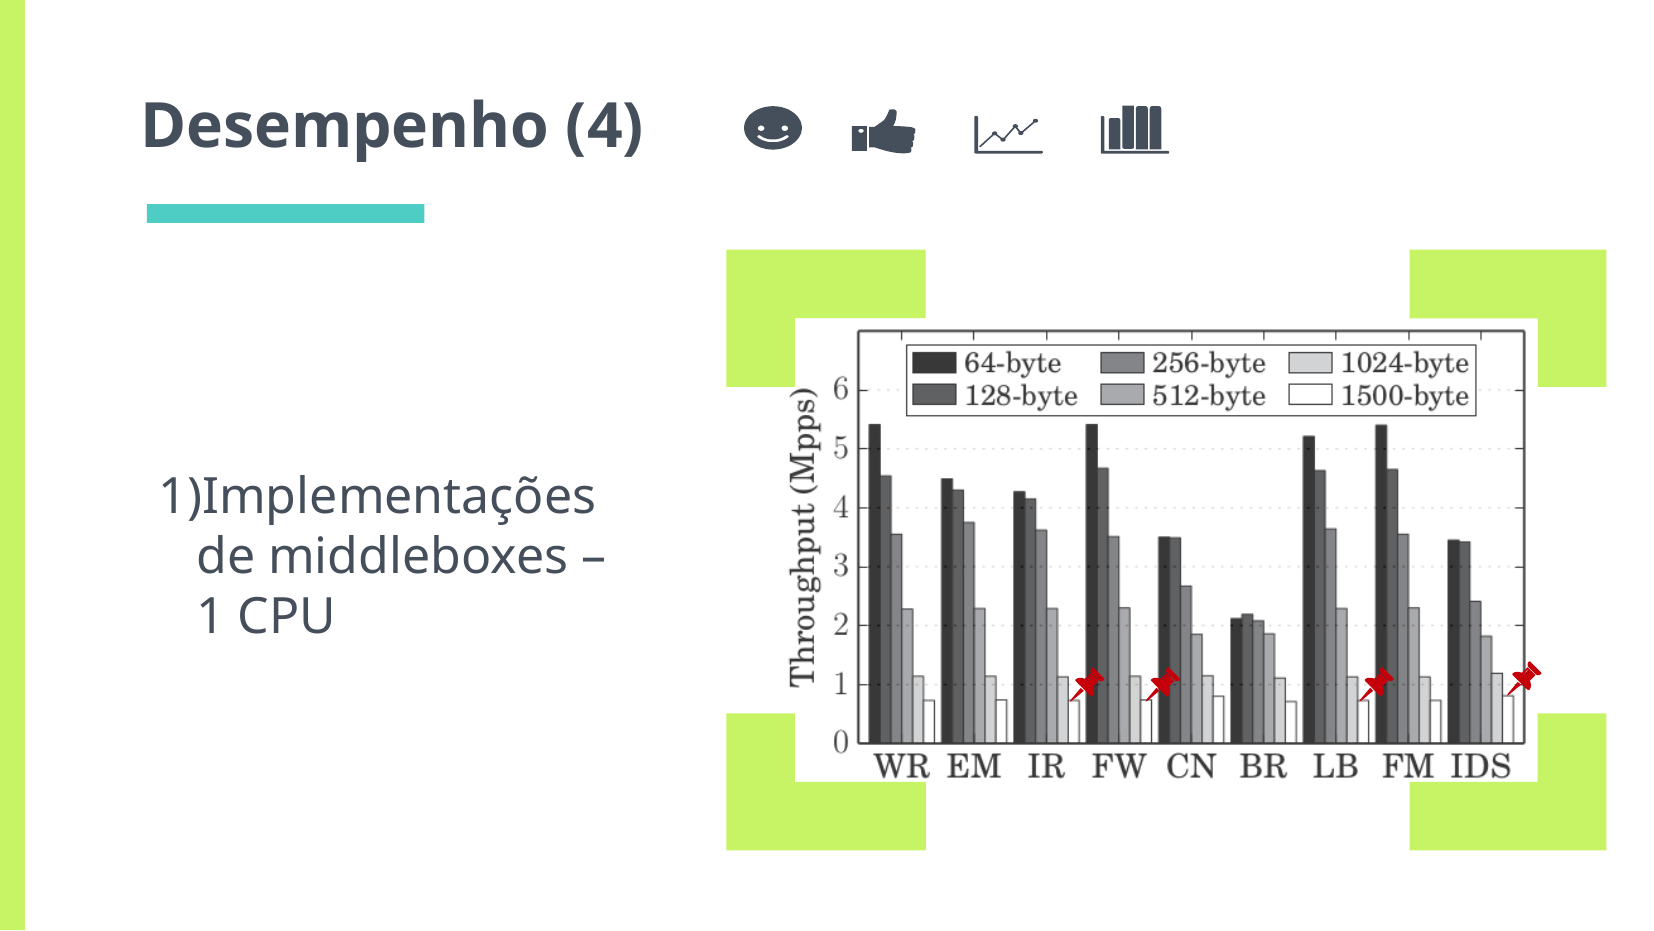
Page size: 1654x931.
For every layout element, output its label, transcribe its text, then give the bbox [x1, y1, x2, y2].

text_box [851, 126, 867, 151]
picture [785, 318, 1536, 784]
text_box [1122, 105, 1134, 149]
text_box [1359, 667, 1394, 702]
text_box [869, 109, 916, 154]
text_box [1070, 667, 1105, 702]
text_box [974, 115, 1043, 154]
text_box [744, 106, 802, 150]
text_box [726, 249, 926, 387]
title Desempenho (4) [124, 0, 1529, 176]
text_box [1507, 661, 1542, 696]
text_box [1409, 713, 1607, 851]
text_box [1100, 106, 1170, 154]
text_box [726, 713, 926, 851]
text_box [1145, 667, 1180, 702]
list Implementações de middleboxes – 1 CPU [106, 429, 638, 678]
text_box [1409, 249, 1607, 387]
